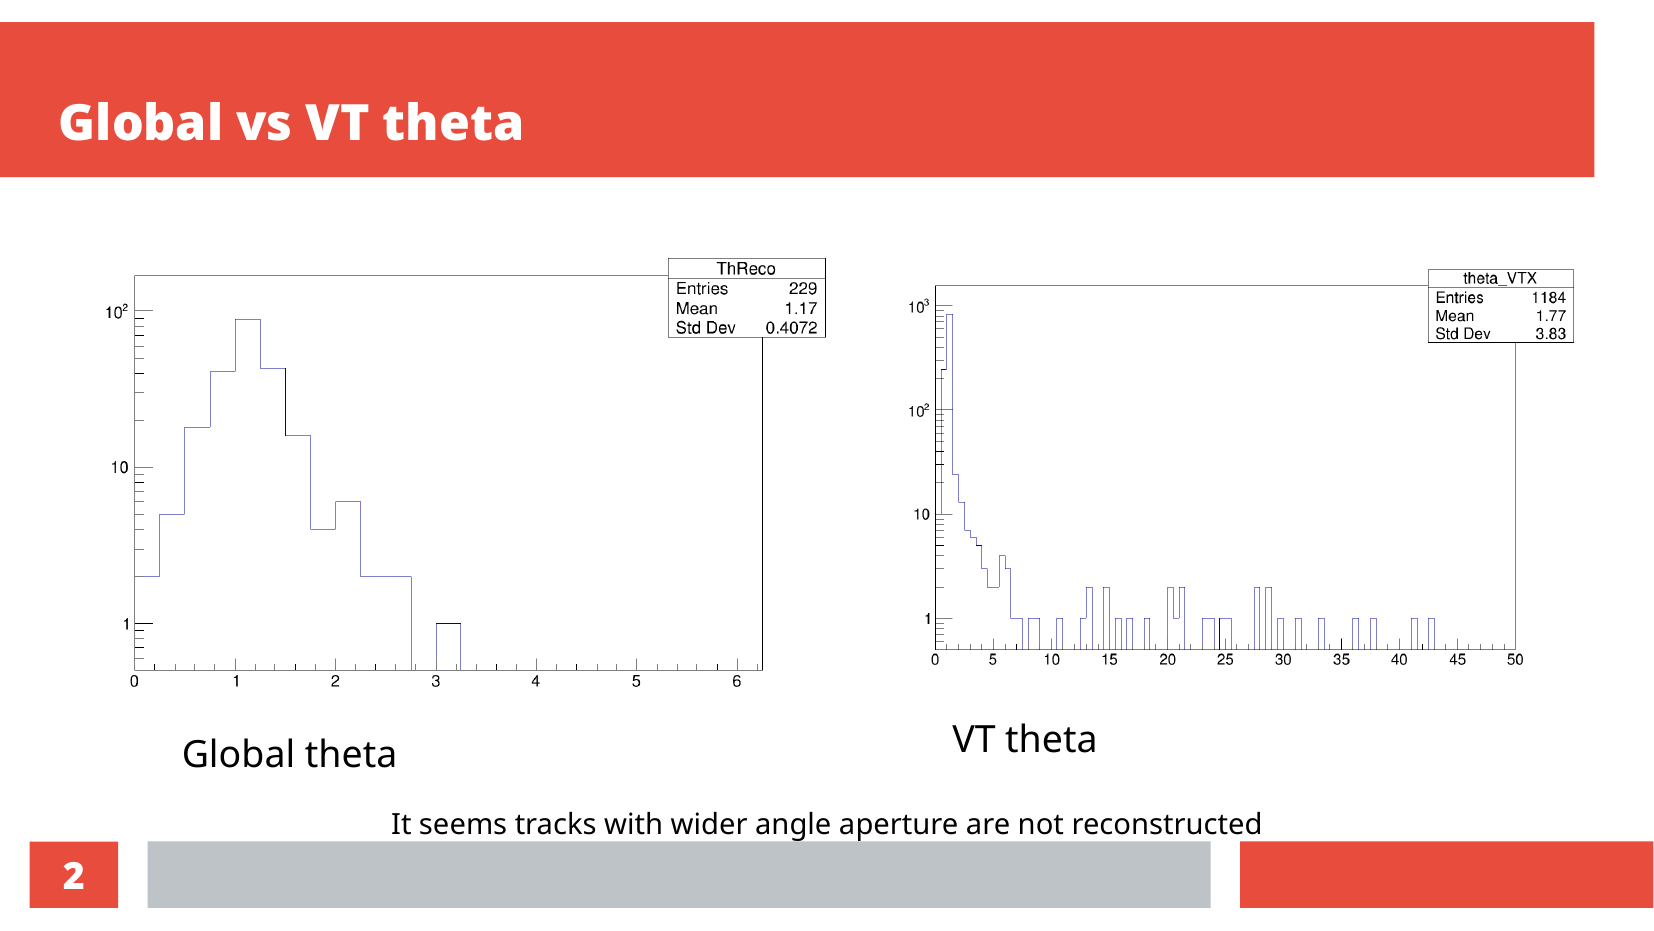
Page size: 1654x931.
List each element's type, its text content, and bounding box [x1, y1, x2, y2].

text_box It seems tracks with wider angle aperture are not reconstructed [376, 796, 1344, 846]
text_box Global theta [167, 720, 428, 779]
text_box VT theta [937, 705, 1128, 764]
picture [78, 226, 832, 702]
picture [888, 248, 1578, 688]
title Global vs VT theta [59, 44, 1595, 156]
